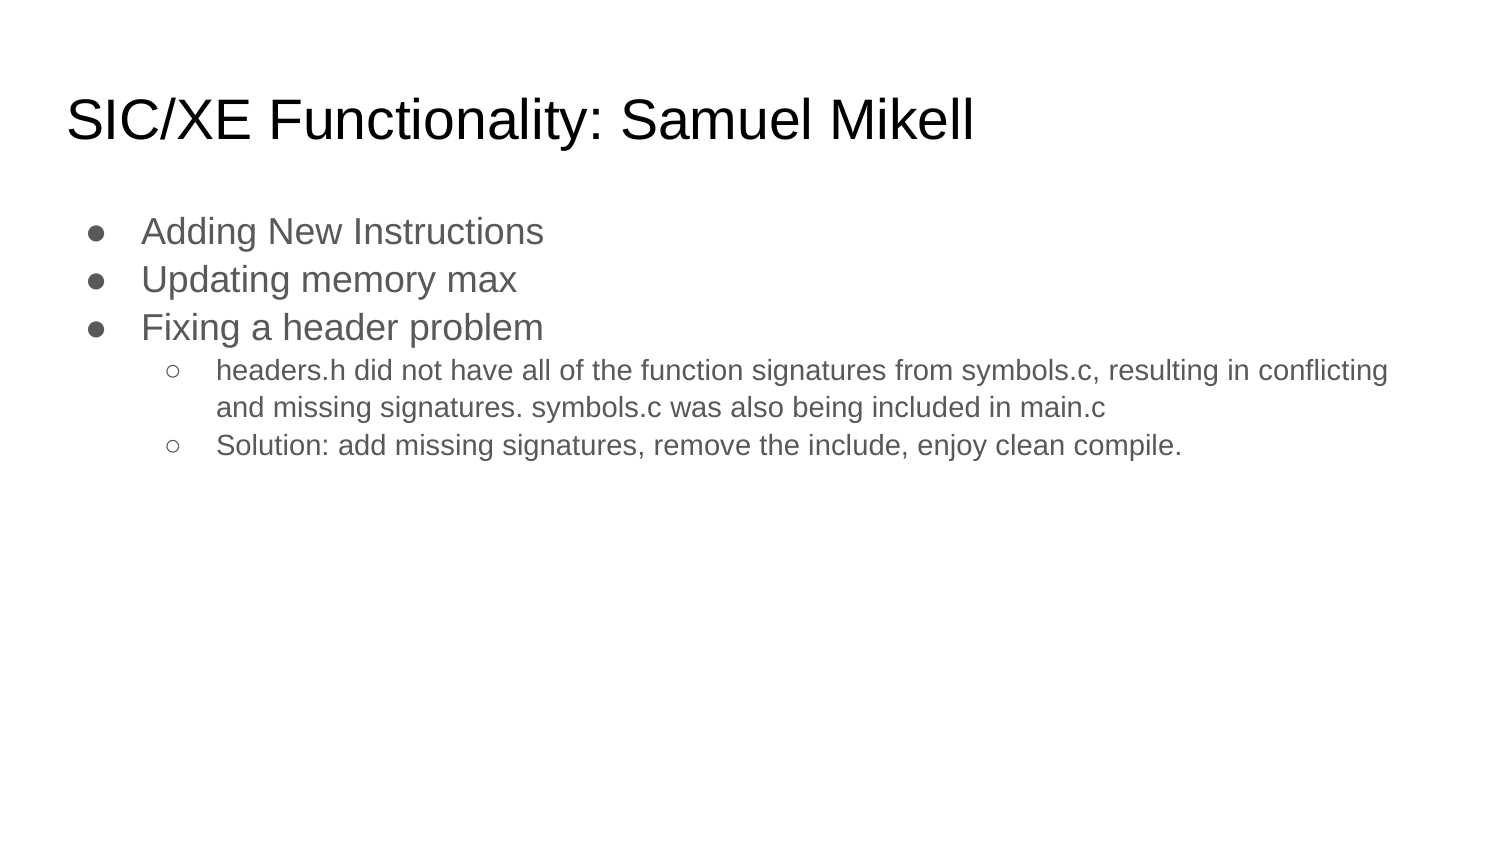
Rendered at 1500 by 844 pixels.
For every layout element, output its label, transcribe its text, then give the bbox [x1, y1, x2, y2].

list Adding New Instructions Updating memory max Fixing a header problem headers.h did not have all of the function signatures from symbols.c, resulting in conflicting and missing signatures. symbols.c was also being included in main.c Solution: add missing signatures, remove the include, enjoy clean compile. [51, 189, 1449, 750]
title SIC/XE Functionality: Samuel Mikell [51, 72, 1449, 167]
